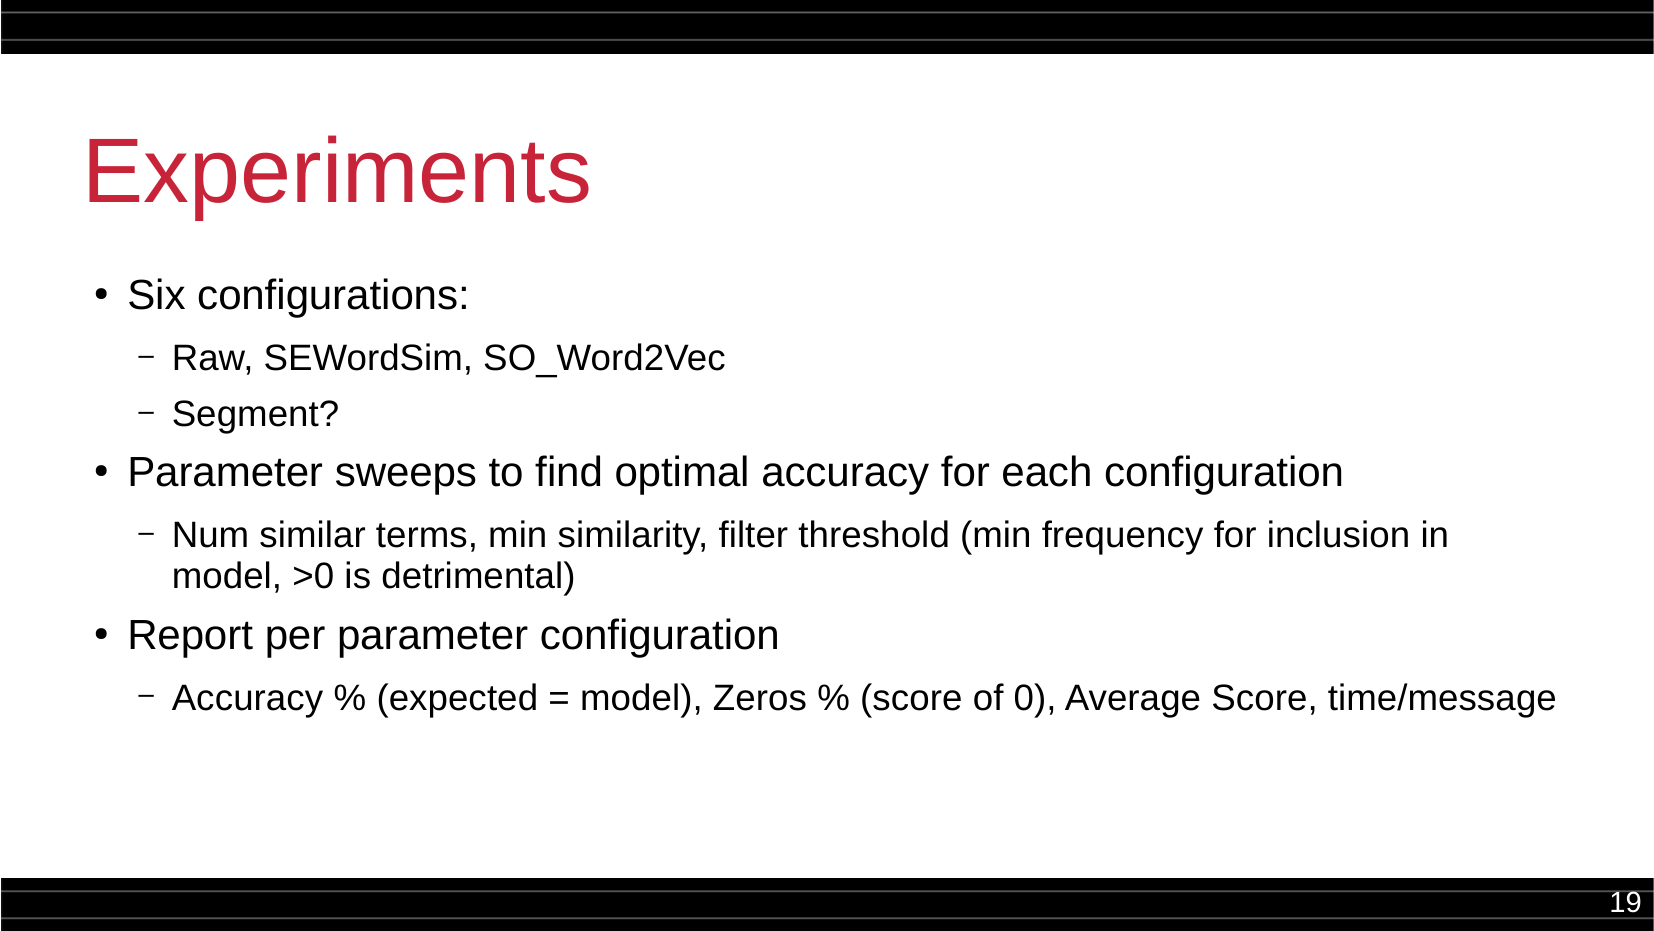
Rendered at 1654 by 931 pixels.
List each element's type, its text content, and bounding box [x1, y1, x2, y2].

picture [1, 0, 1654, 54]
title Experiments [82, 92, 1571, 249]
picture [1, 878, 1654, 931]
list Six configurations: Raw, SEWordSim, SO_Word2Vec Segment? Parameter sweeps to find optimal accuracy for each configuration Num similar terms, min similarity, filter threshold (min frequency for inclusion in model, >0 is detrimental) Report per parameter configuration Accuracy % (expected = model), Zeros % (score of 0), Average Score, time/message [82, 271, 1571, 758]
